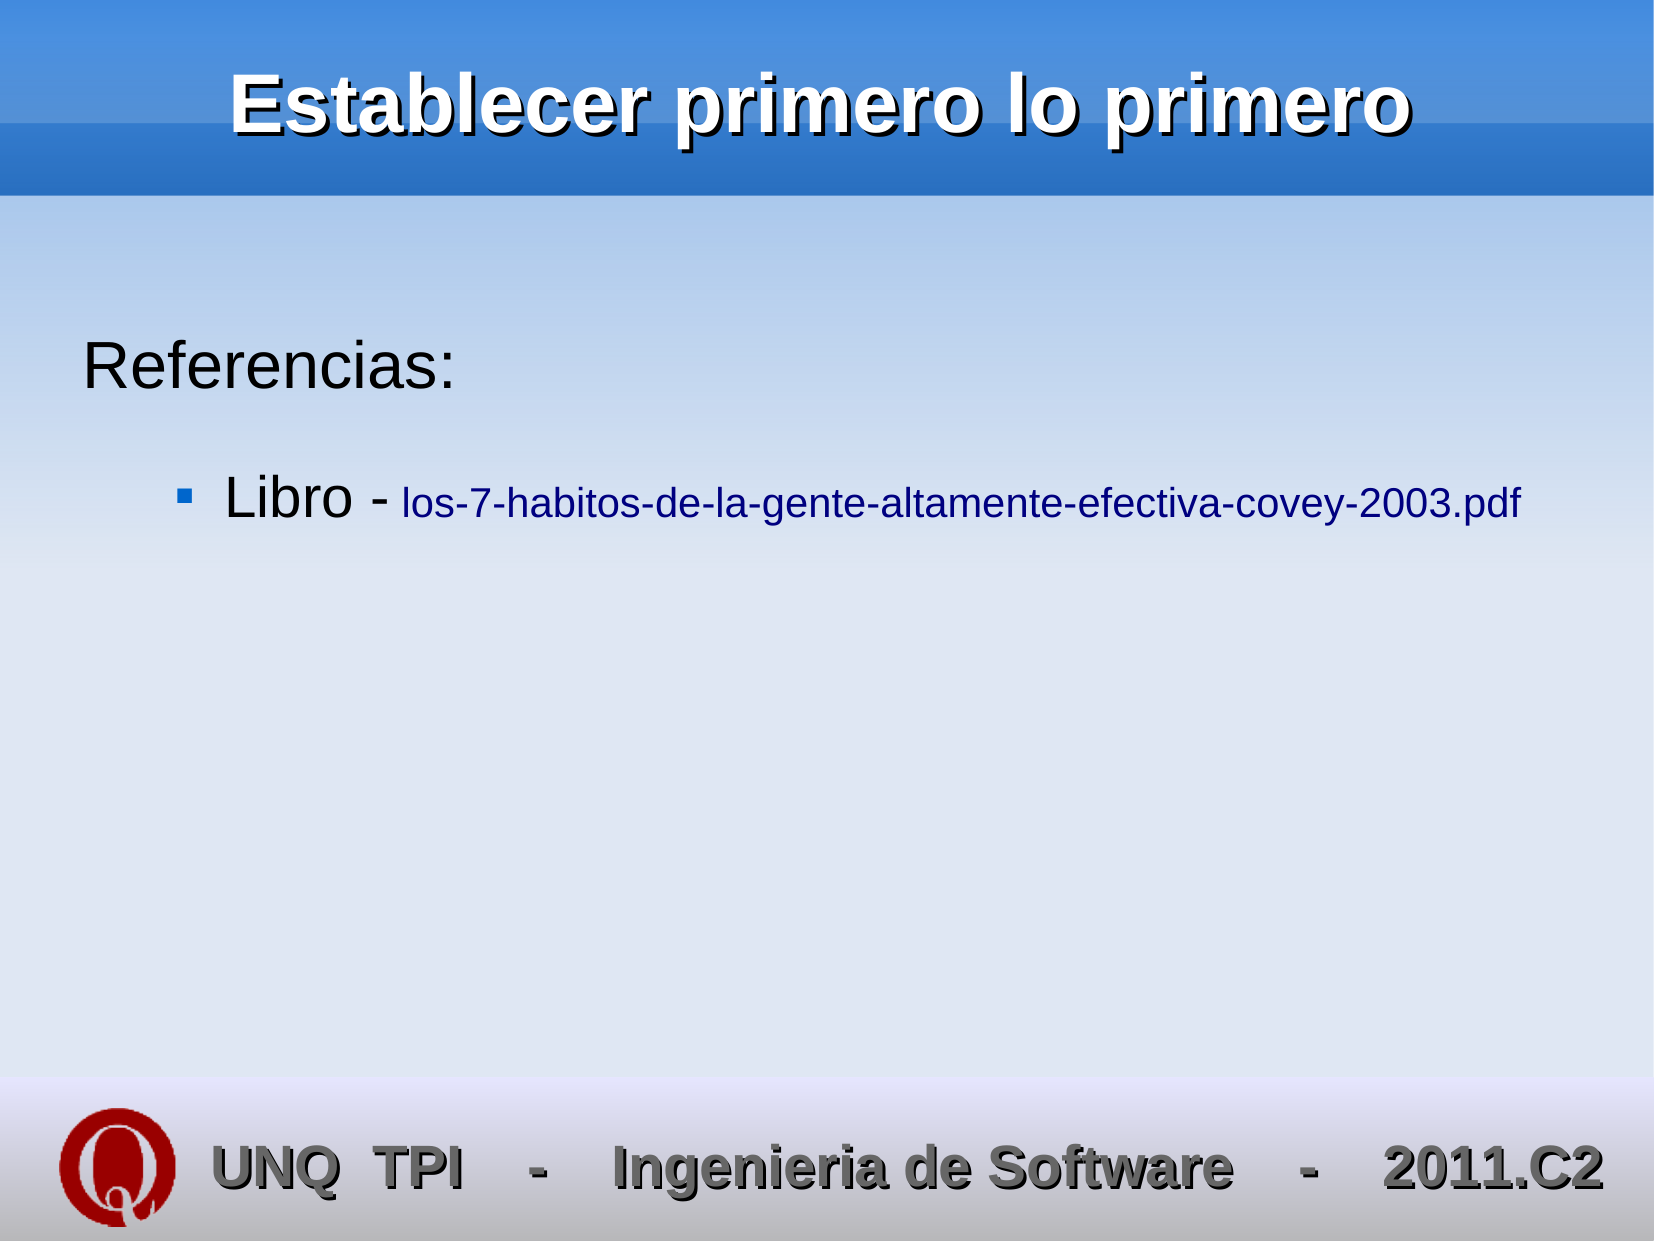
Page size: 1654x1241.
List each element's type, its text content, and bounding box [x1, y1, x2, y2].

picture [0, 0, 1654, 1077]
title Establecer primero lo primero [76, 0, 1566, 208]
list Referencias: Libro - los-7-habitos-de-la-gente-altamente-efectiva-covey-2003.pdf [82, 290, 1571, 1109]
title UNQ TPI - Ingenieria de Software - 2011.C2 [0, 1077, 1654, 1241]
picture [59, 1108, 178, 1227]
